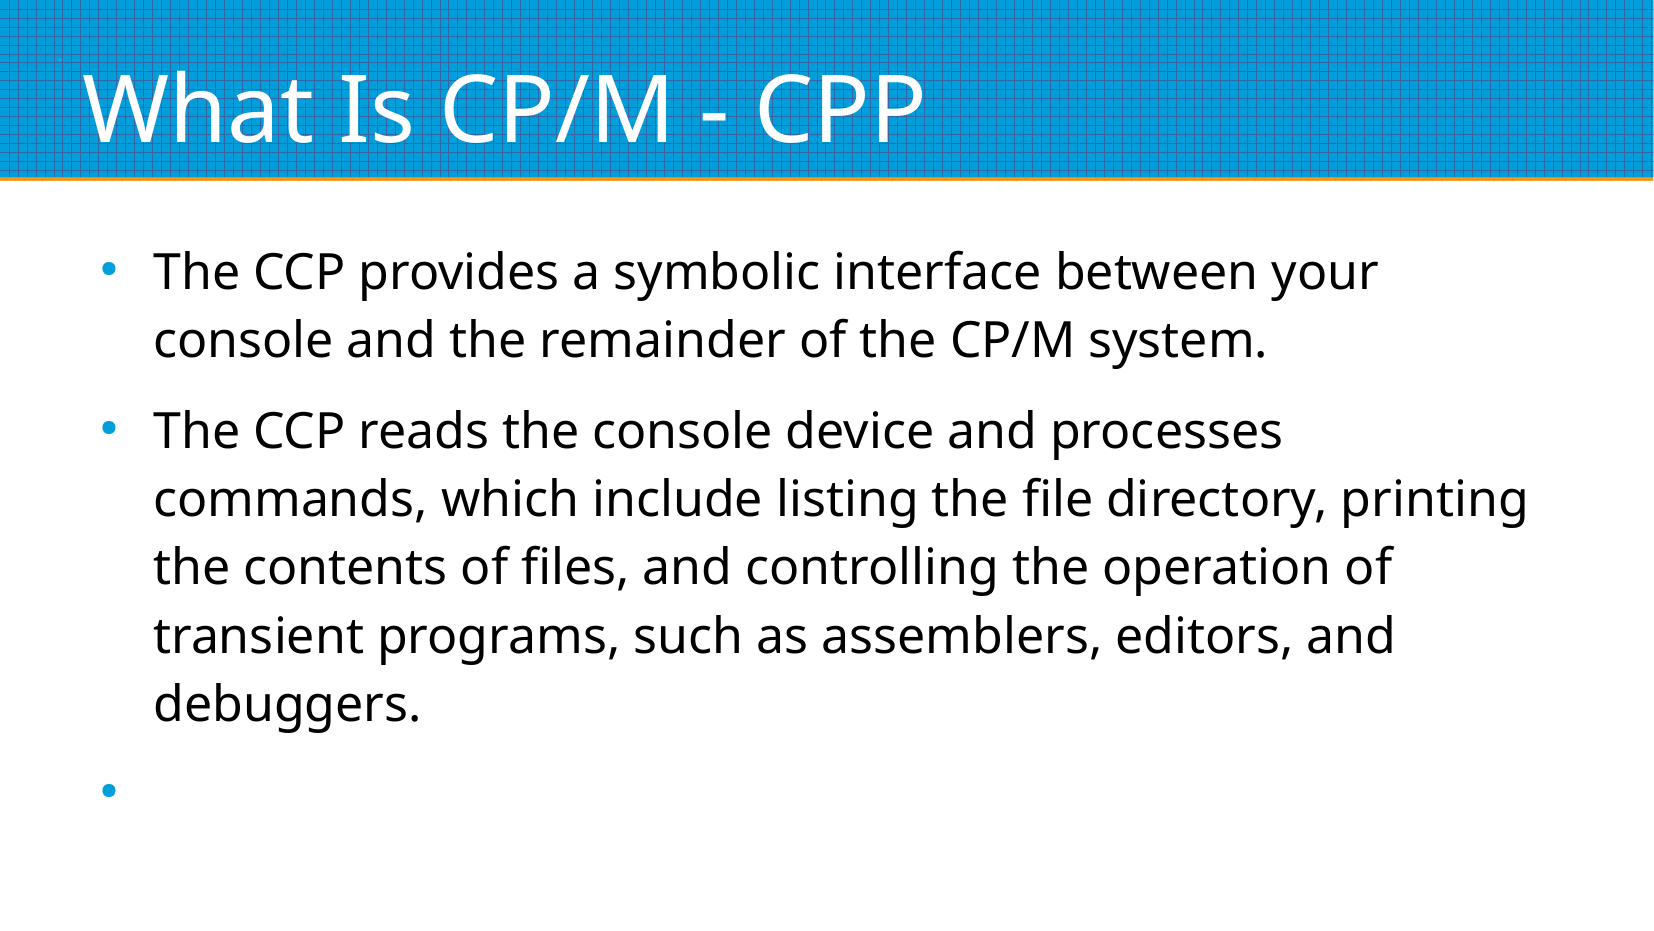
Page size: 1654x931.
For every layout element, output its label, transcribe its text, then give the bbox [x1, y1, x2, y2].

title What Is CP/M - CPP [82, 14, 1571, 171]
list The CCP provides a symbolic interface between your console and the remainder of the CP/M system. The CCP reads the console device and processes commands, which include listing the file directory, printing the contents of files, and controlling the operation of transient programs, such as assemblers, editors, and debuggers. [82, 236, 1563, 811]
